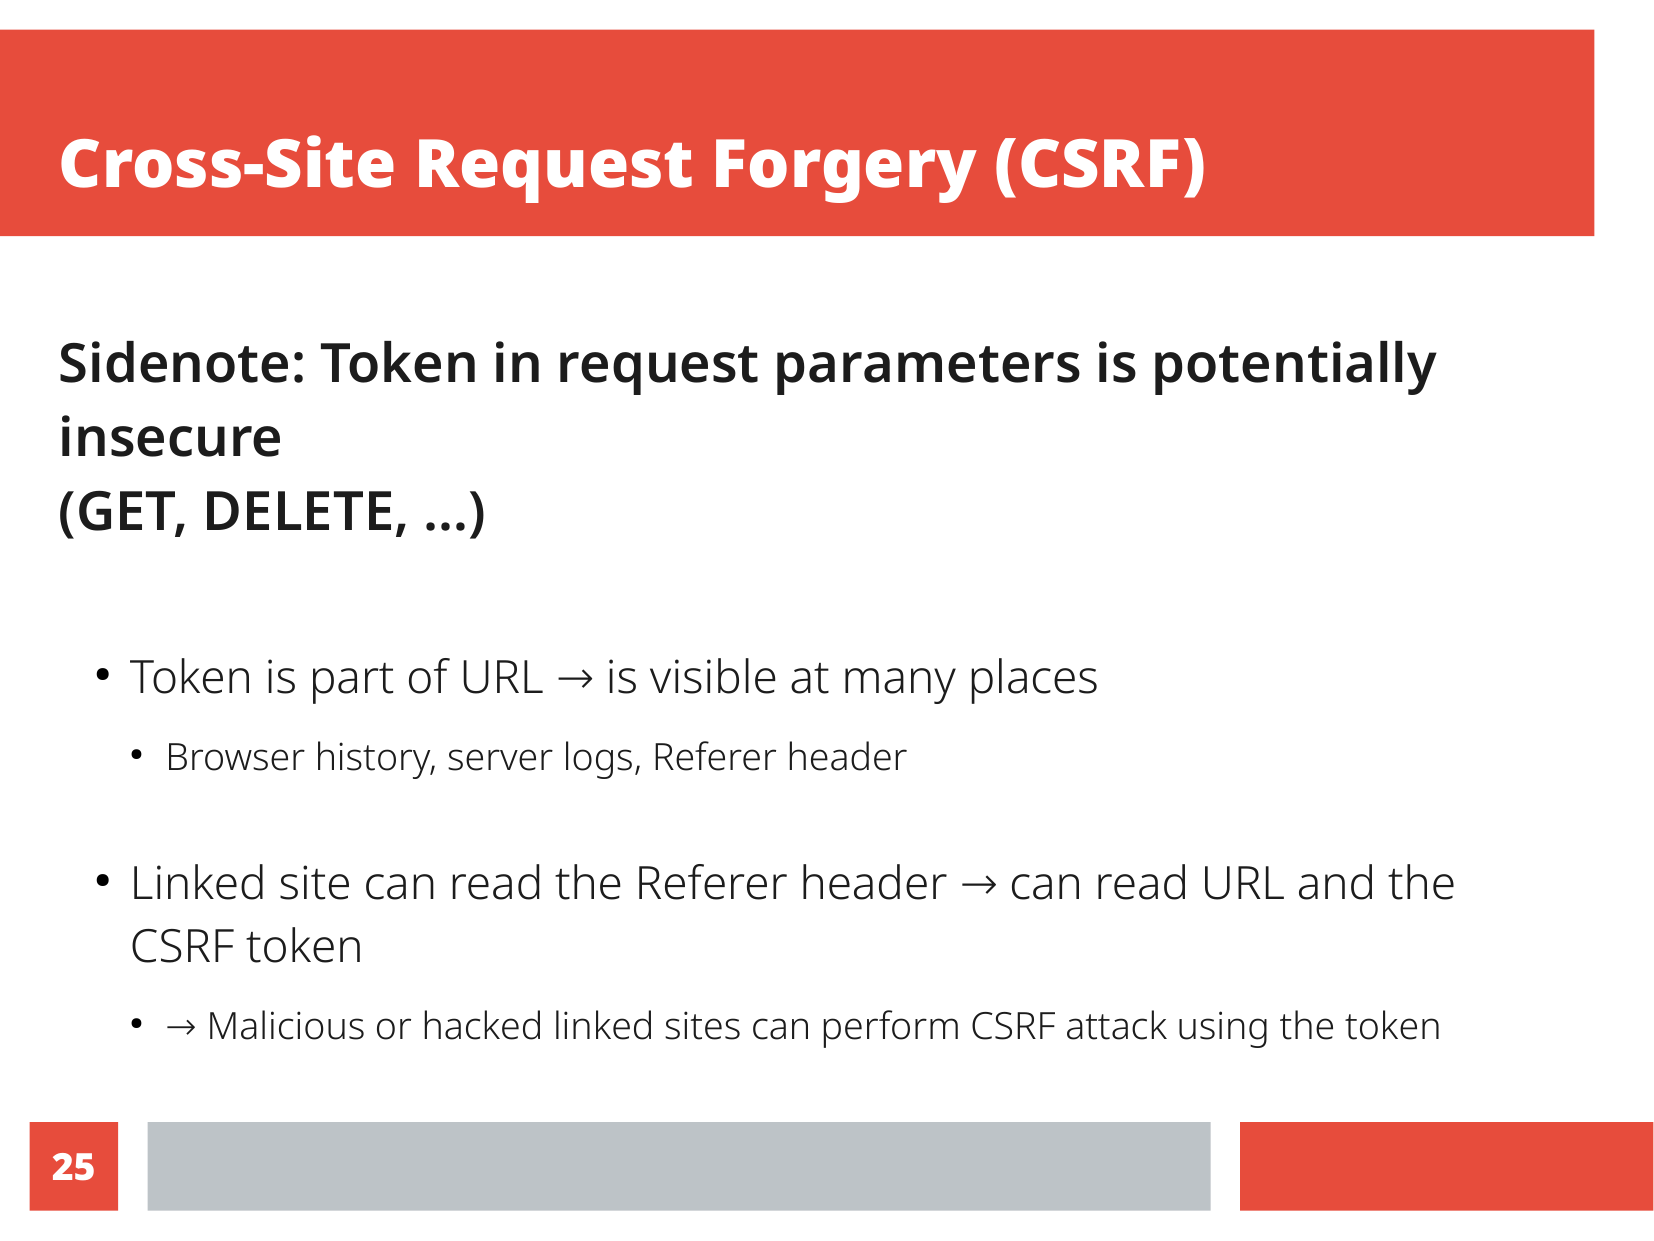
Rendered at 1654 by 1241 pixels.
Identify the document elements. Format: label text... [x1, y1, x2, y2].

list Sidenote: Token in request parameters is potentially insecure (GET, DELETE, …) Token is part of URL → is visible at many places Browser history, server logs, Referer header Linked site can read the Referer header → can read URL and the CSRF token → Malicious or hacked linked sites can perform CSRF attack using the token [59, 324, 1565, 1093]
title Cross-Site Request Forgery (CSRF) [59, 59, 1595, 207]
